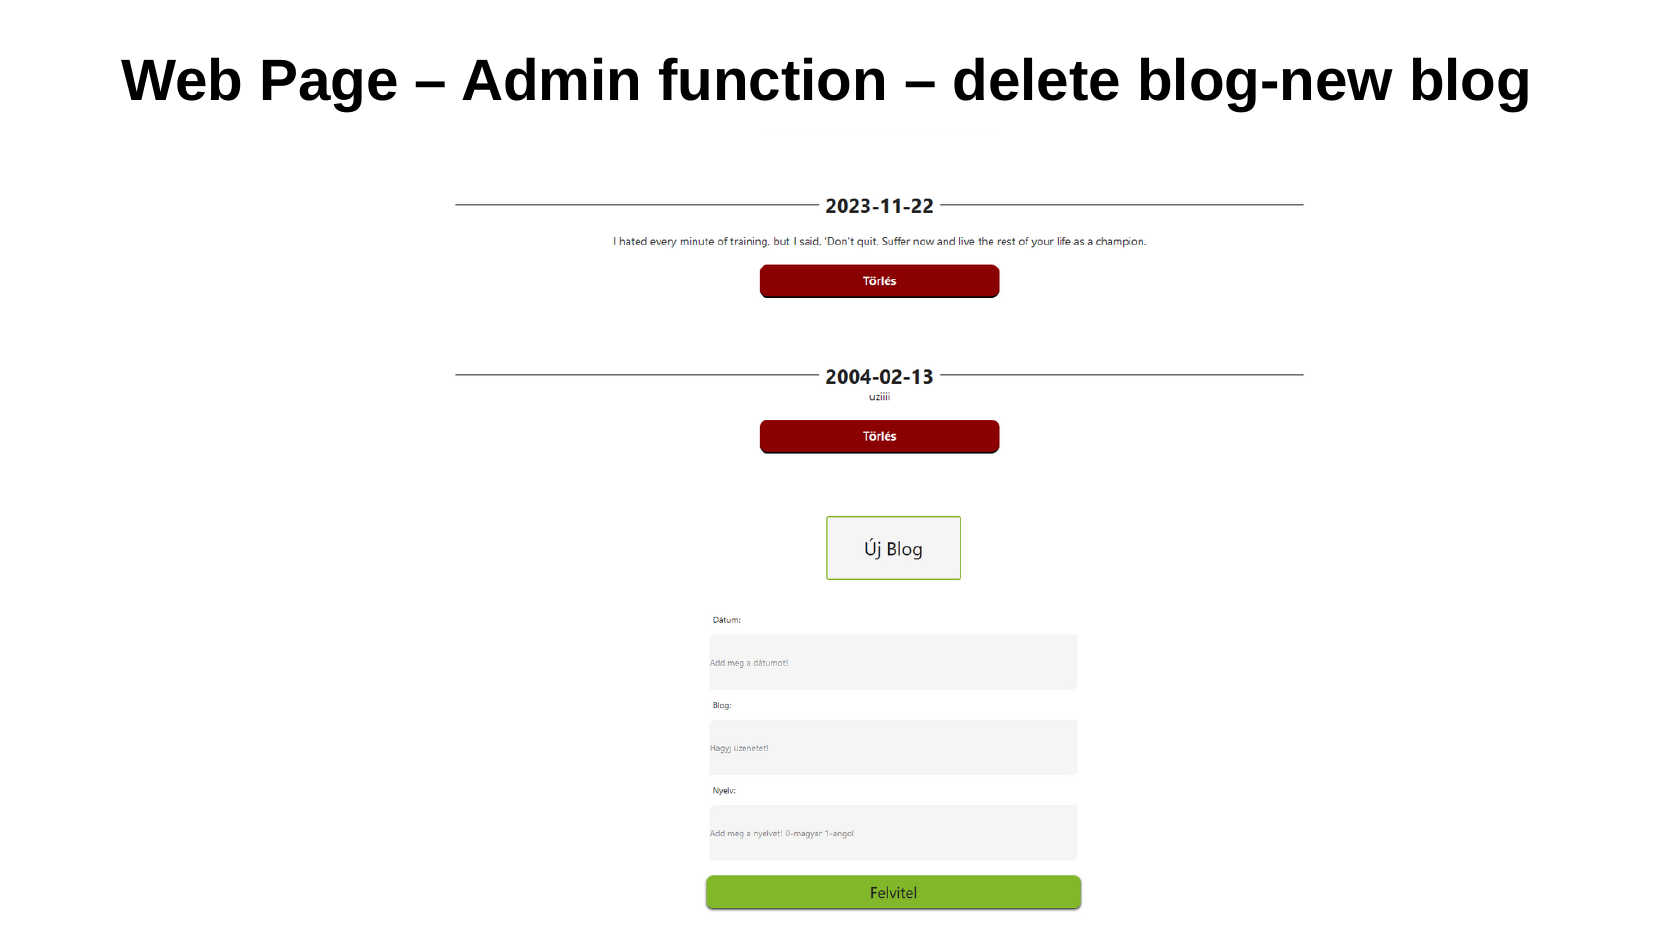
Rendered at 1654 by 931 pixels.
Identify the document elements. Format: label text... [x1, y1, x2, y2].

picture [295, 128, 1473, 916]
title Web Page – Admin function – delete blog-new blog [88, 0, 1566, 159]
